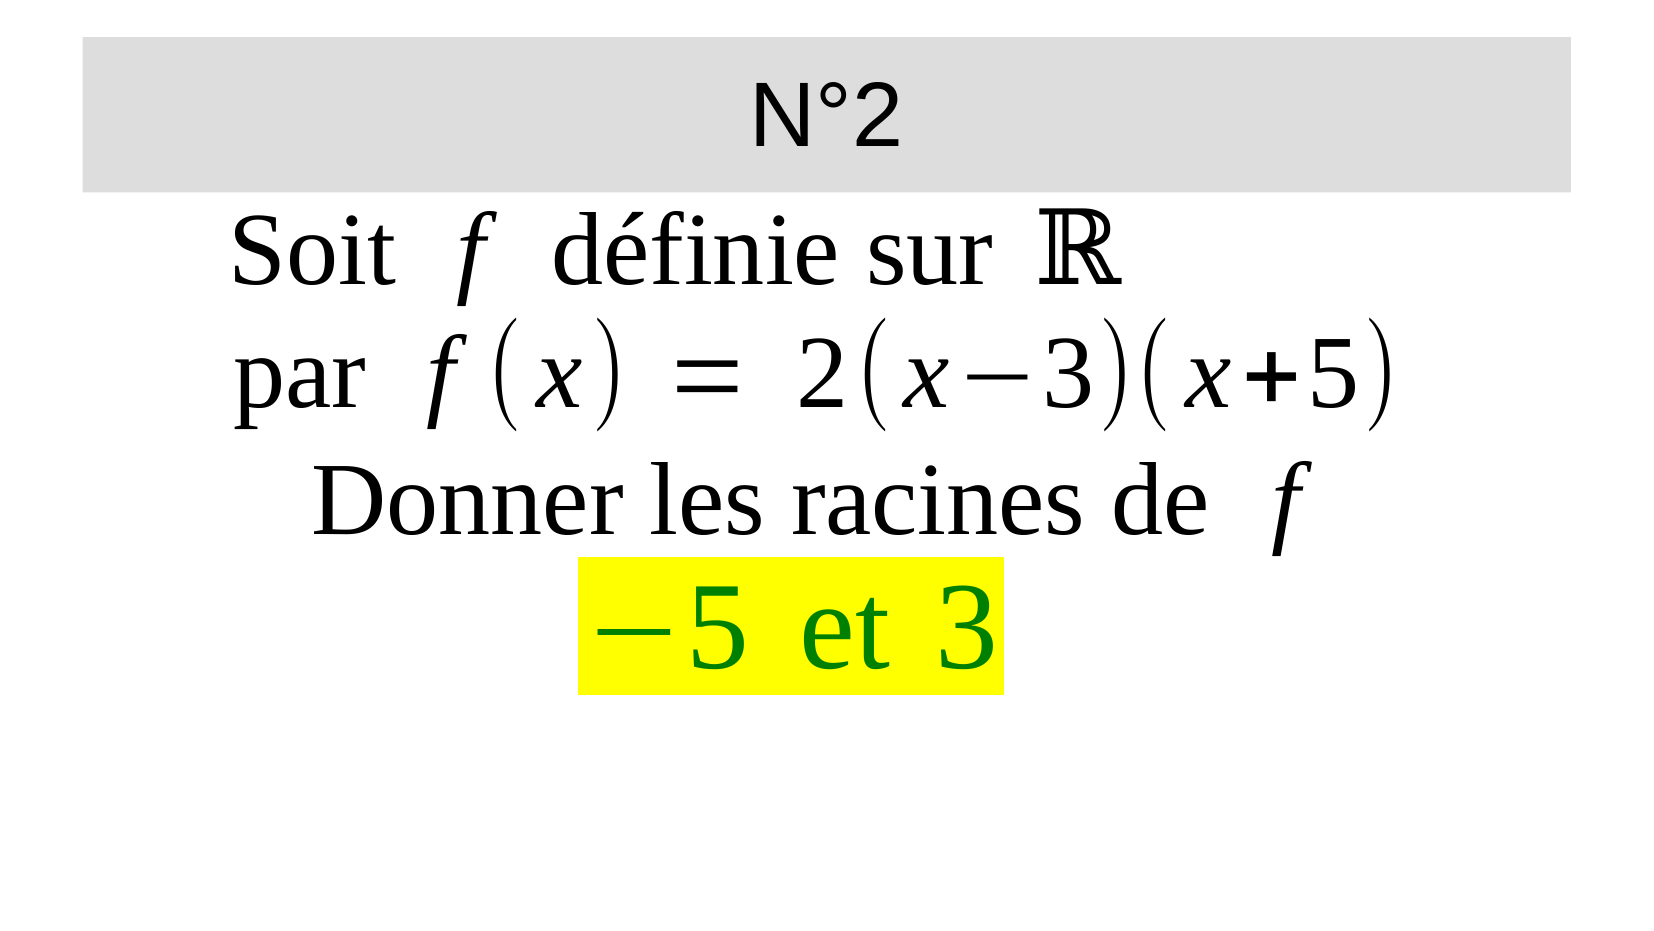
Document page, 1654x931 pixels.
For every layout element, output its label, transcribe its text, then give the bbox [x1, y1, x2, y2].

chart [222, 192, 1406, 696]
title N°2 [82, 37, 1571, 193]
